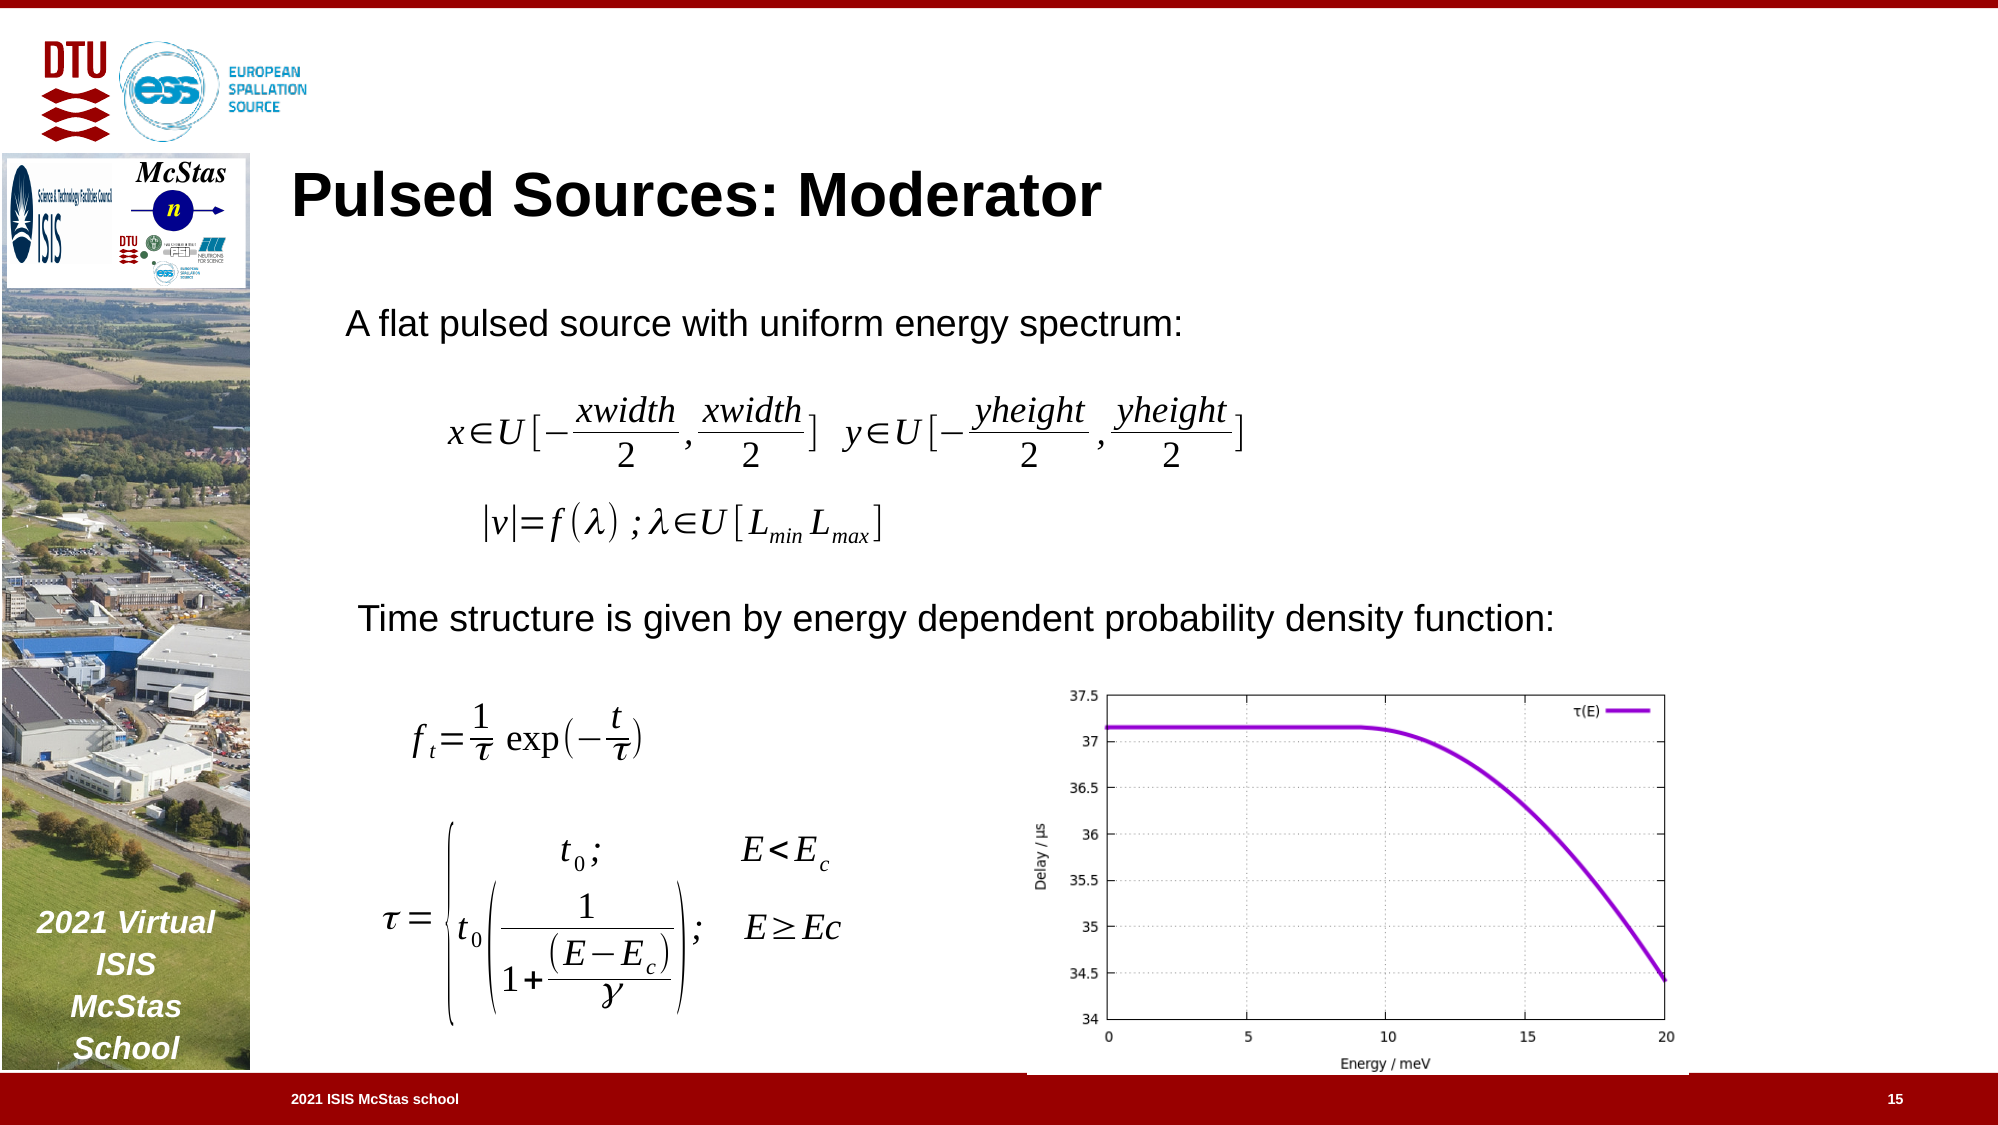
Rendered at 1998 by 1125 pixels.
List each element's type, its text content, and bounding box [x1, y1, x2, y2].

text_box Time structure is given by energy dependent probability density function: [342, 590, 1583, 690]
picture [1027, 677, 1689, 1075]
text_box A flat pulsed source with uniform energy spectrum: [330, 295, 1371, 353]
title Pulsed Sources: Moderator [291, 69, 1819, 230]
picture [119, 41, 307, 142]
chart [440, 389, 1251, 590]
chart [371, 819, 851, 1028]
picture [2, 153, 250, 1070]
chart [404, 696, 651, 764]
slide_number <number> [1887, 1088, 1909, 1110]
